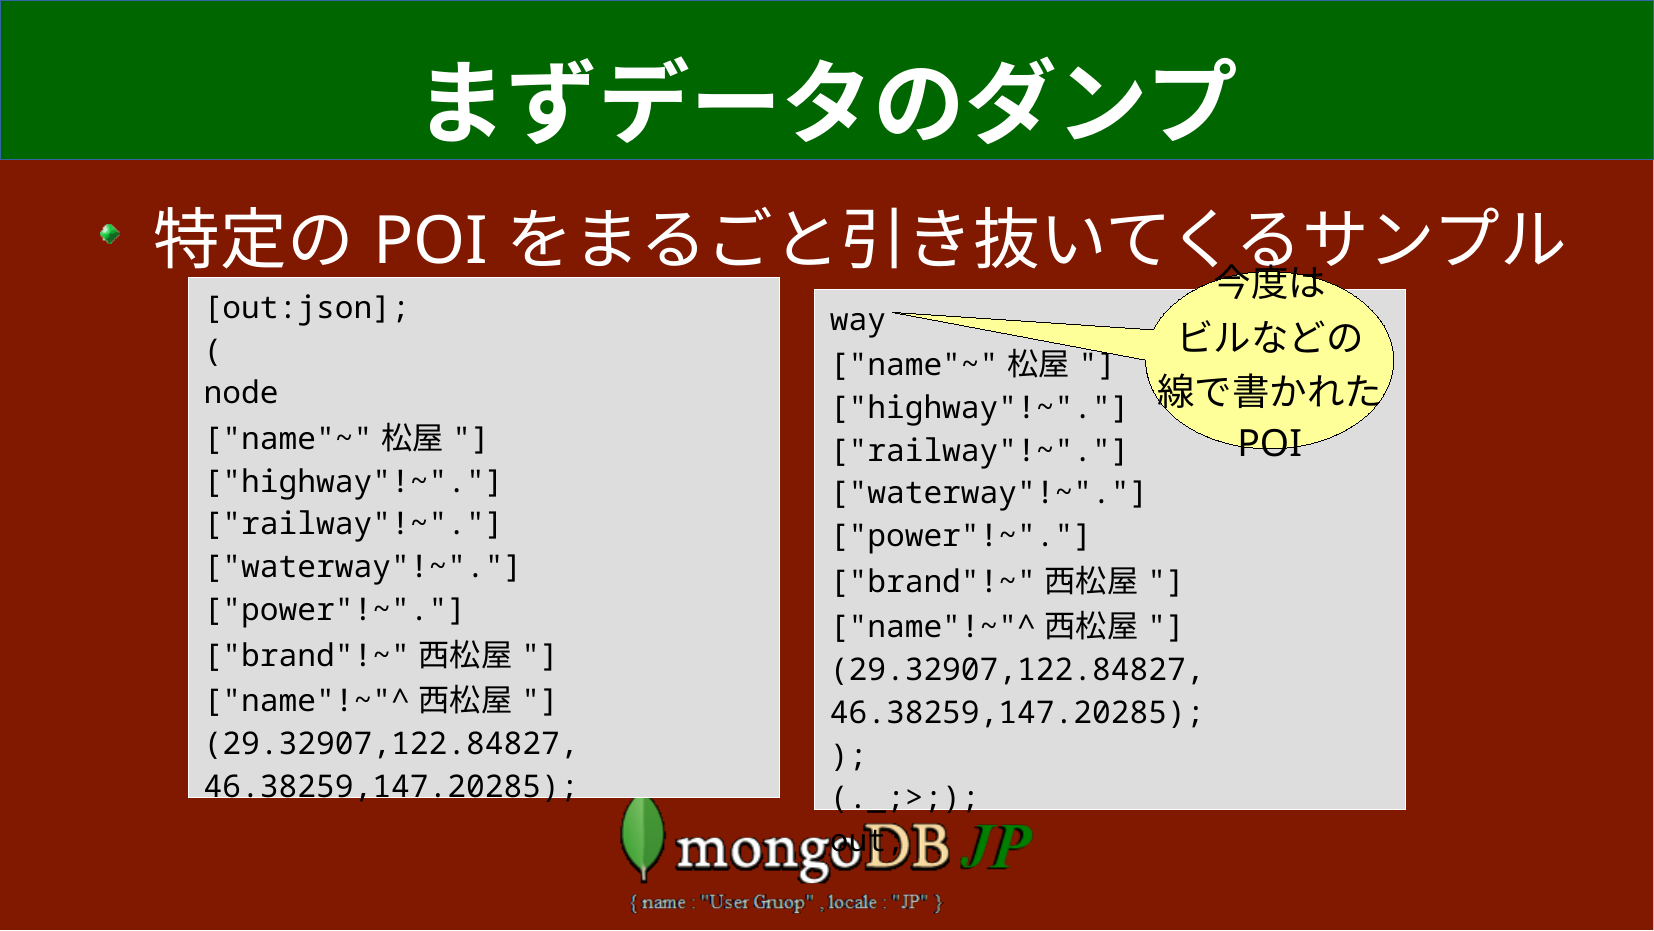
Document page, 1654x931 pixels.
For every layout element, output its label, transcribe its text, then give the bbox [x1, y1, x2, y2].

text_box [out:json]; ( node ["name"~"松屋"] ["highway"!~"."] ["railway"!~"."] ["waterway"!~"."] ["power"!~"."] ["brand"!~"西松屋"] ["name"!~"^西松屋"] (29.32907,122.84827, 46.38259,147.20285); [188, 277, 780, 798]
title まずデータのダンプ [82, 37, 1571, 156]
picture [616, 784, 1047, 931]
list 特定のPOIをまるごと引き抜いてくるサンプル [82, 185, 1571, 726]
text_box 今度は ビルなどの 線で書かれた POI [892, 271, 1394, 449]
text_box way ["name"~"松屋"] ["highway"!~"."] ["railway"!~"."] ["waterway"!~"."] ["power"!~"."] ["brand"!~"西松屋"] ["name"!~"^西松屋"] (29.32907,122.84827, 46.38259,147.20285); ); (._;>;); out; [814, 289, 1406, 810]
